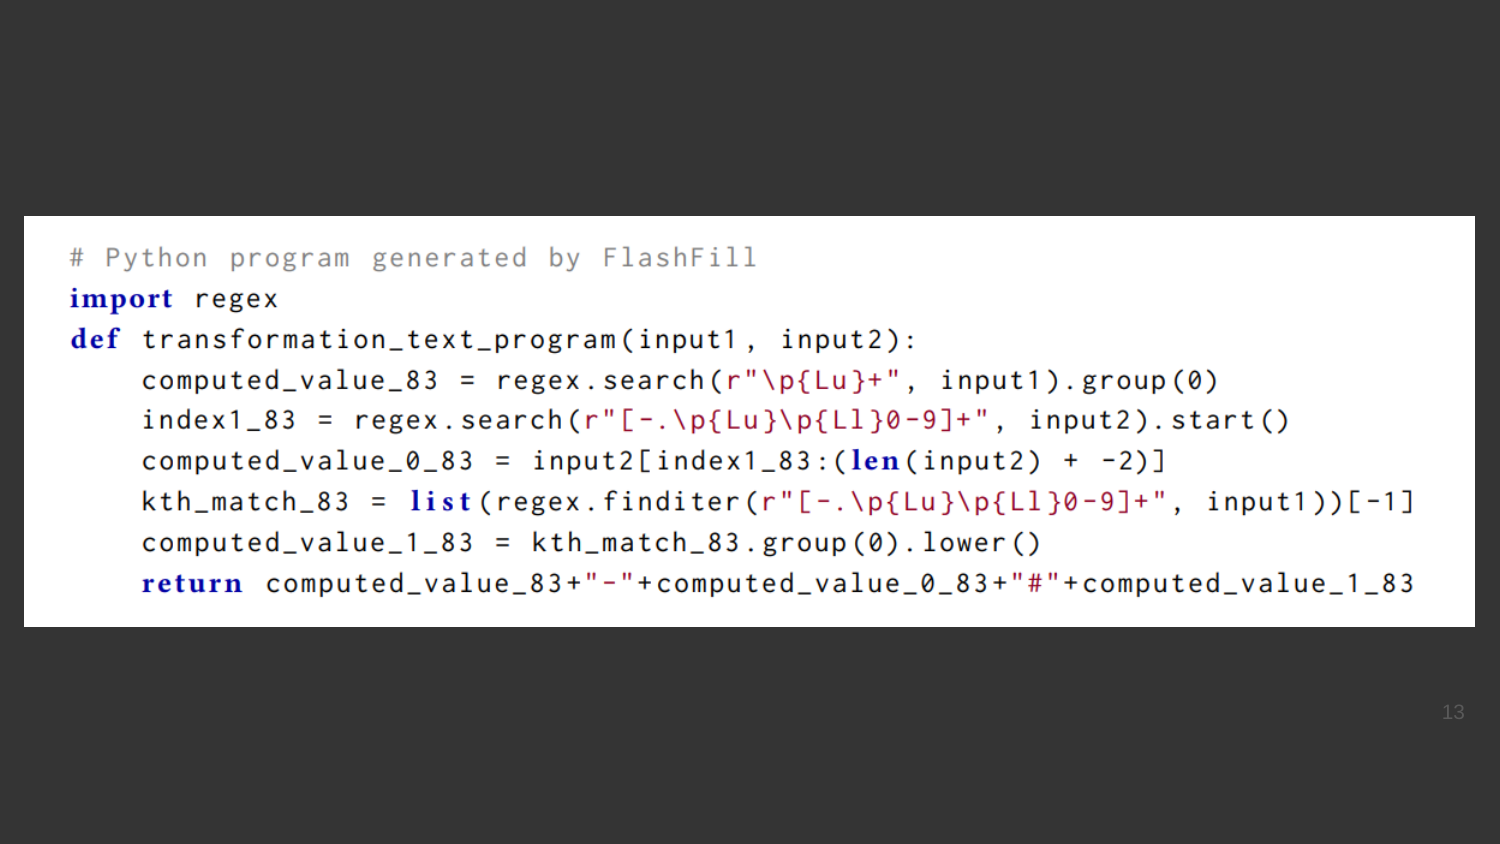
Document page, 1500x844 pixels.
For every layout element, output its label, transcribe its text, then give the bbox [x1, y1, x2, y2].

picture [24, 216, 1475, 628]
slide_number <number> [1389, 679, 1480, 744]
